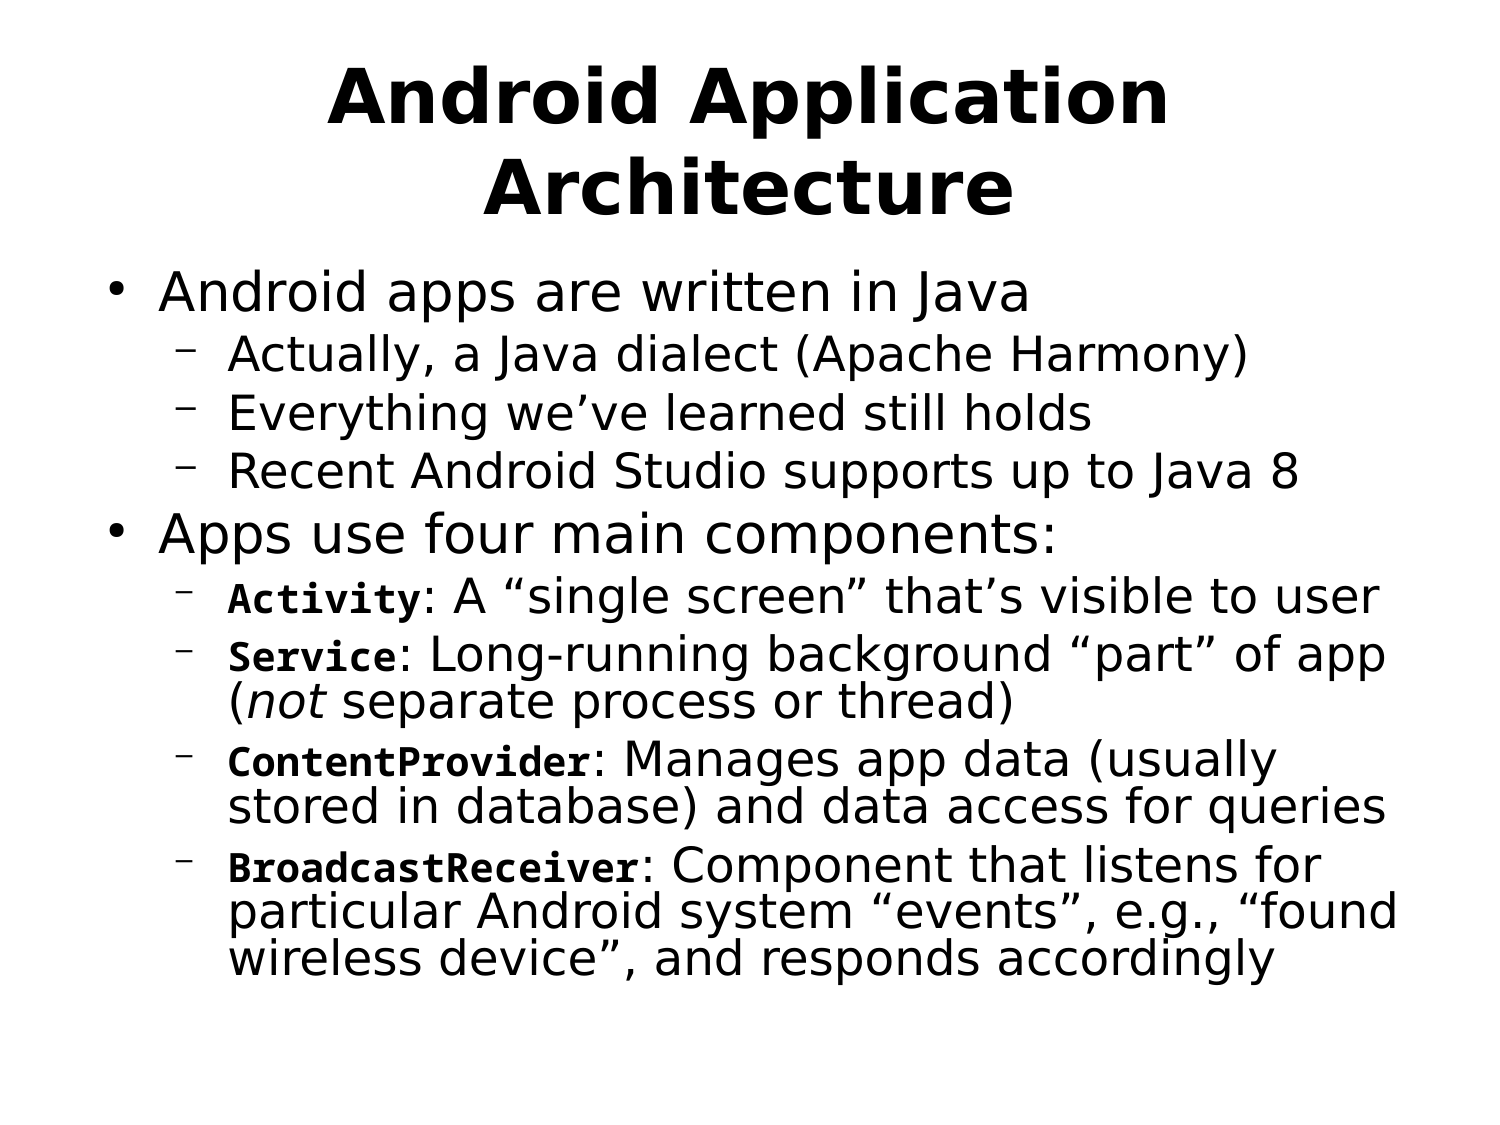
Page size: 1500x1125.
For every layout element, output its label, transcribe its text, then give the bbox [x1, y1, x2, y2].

list Android apps are written in Java Actually, a Java dialect (Apache Harmony) Everything we’ve learned still holds Recent Android Studio supports up to Java 8 Apps use four main components: Activity: A “single screen” that’s visible to user Service: Long-running background “part” of app (not separate process or thread) ContentProvider: Manages app data (usually stored in database) and data access for queries BroadcastReceiver: Component that listens for particular Android system “events”, e.g., “found wireless device”, and responds accordingly [75, 262, 1426, 1005]
title Android Application Architecture [75, 45, 1426, 233]
